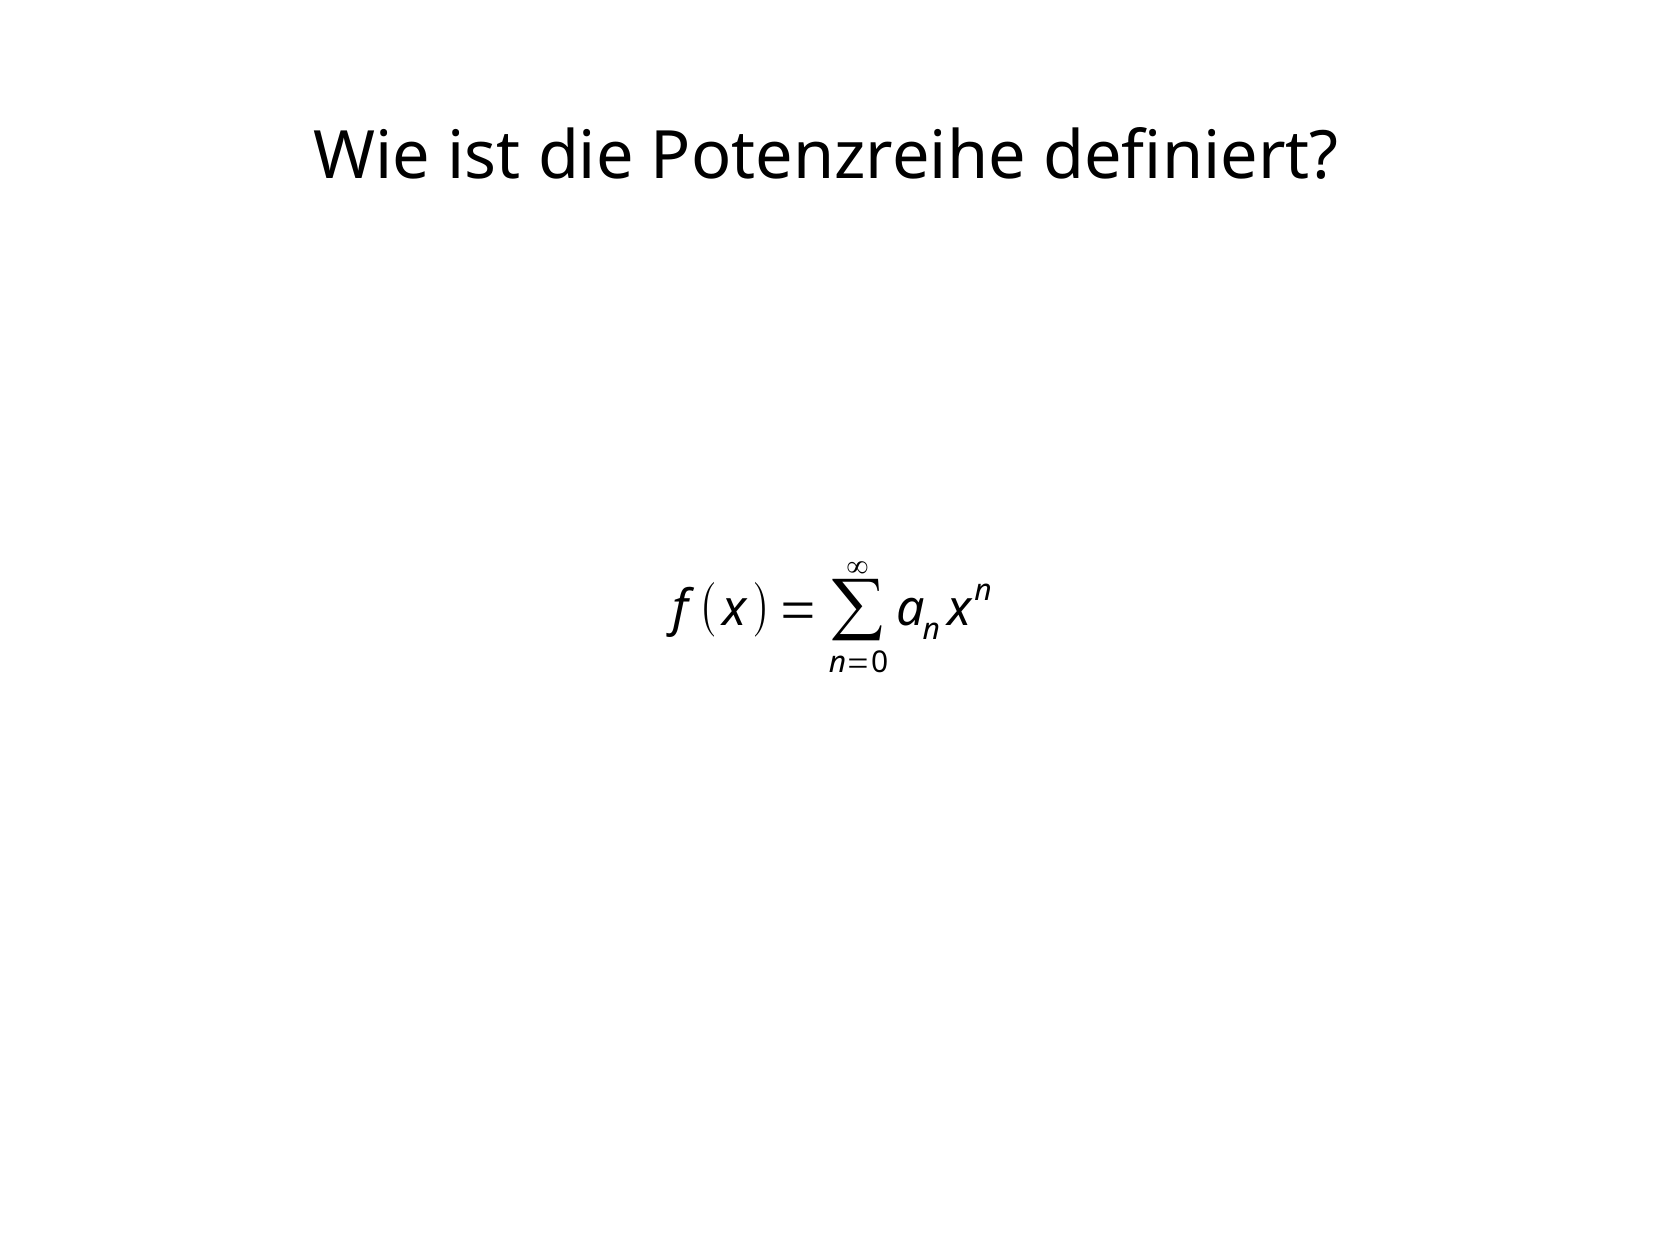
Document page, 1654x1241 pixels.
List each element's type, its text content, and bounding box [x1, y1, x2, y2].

title Wie ist die Potenzreihe definiert? [82, 49, 1571, 257]
chart [657, 560, 997, 680]
